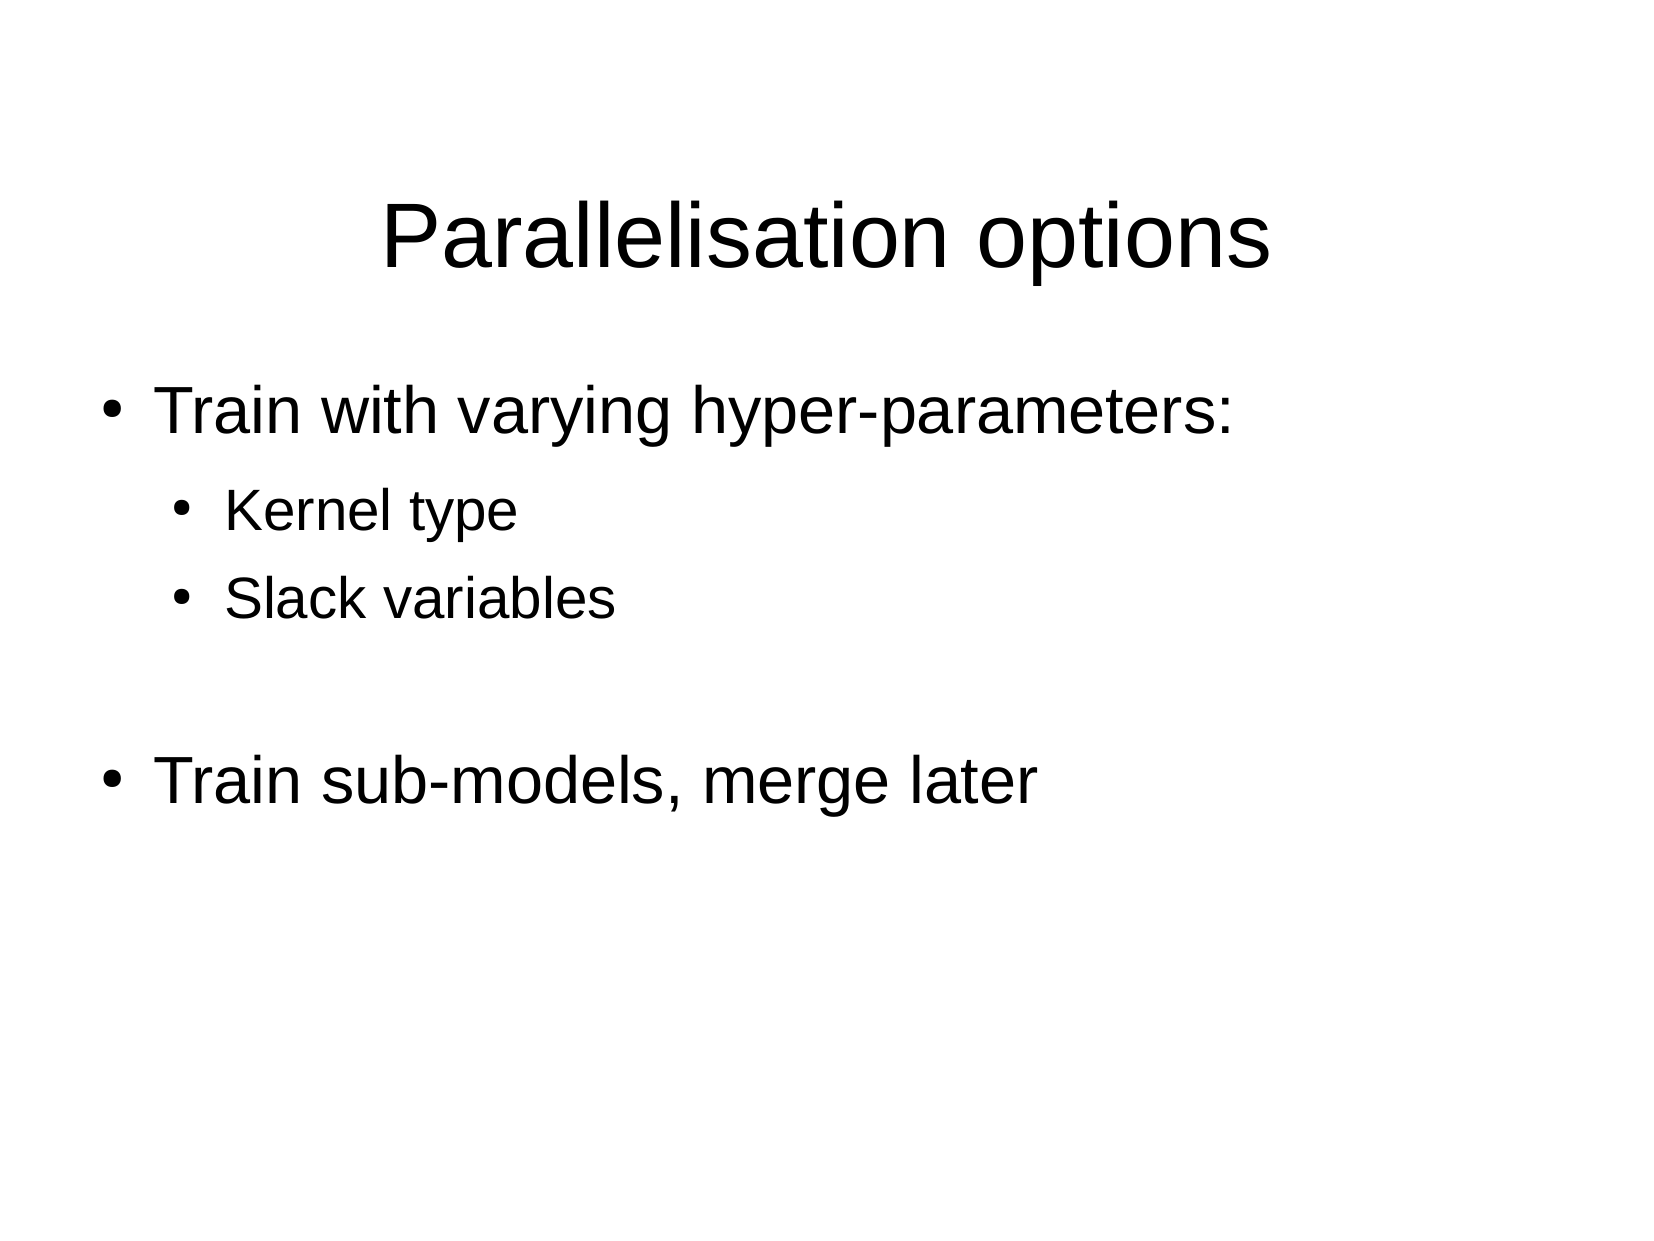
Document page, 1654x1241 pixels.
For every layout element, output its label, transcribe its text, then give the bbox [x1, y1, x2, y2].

title Parallelisation options [82, 139, 1571, 332]
list Train with varying hyper-parameters: Kernel type Slack variables Train sub-models, merge later [82, 372, 1571, 1192]
